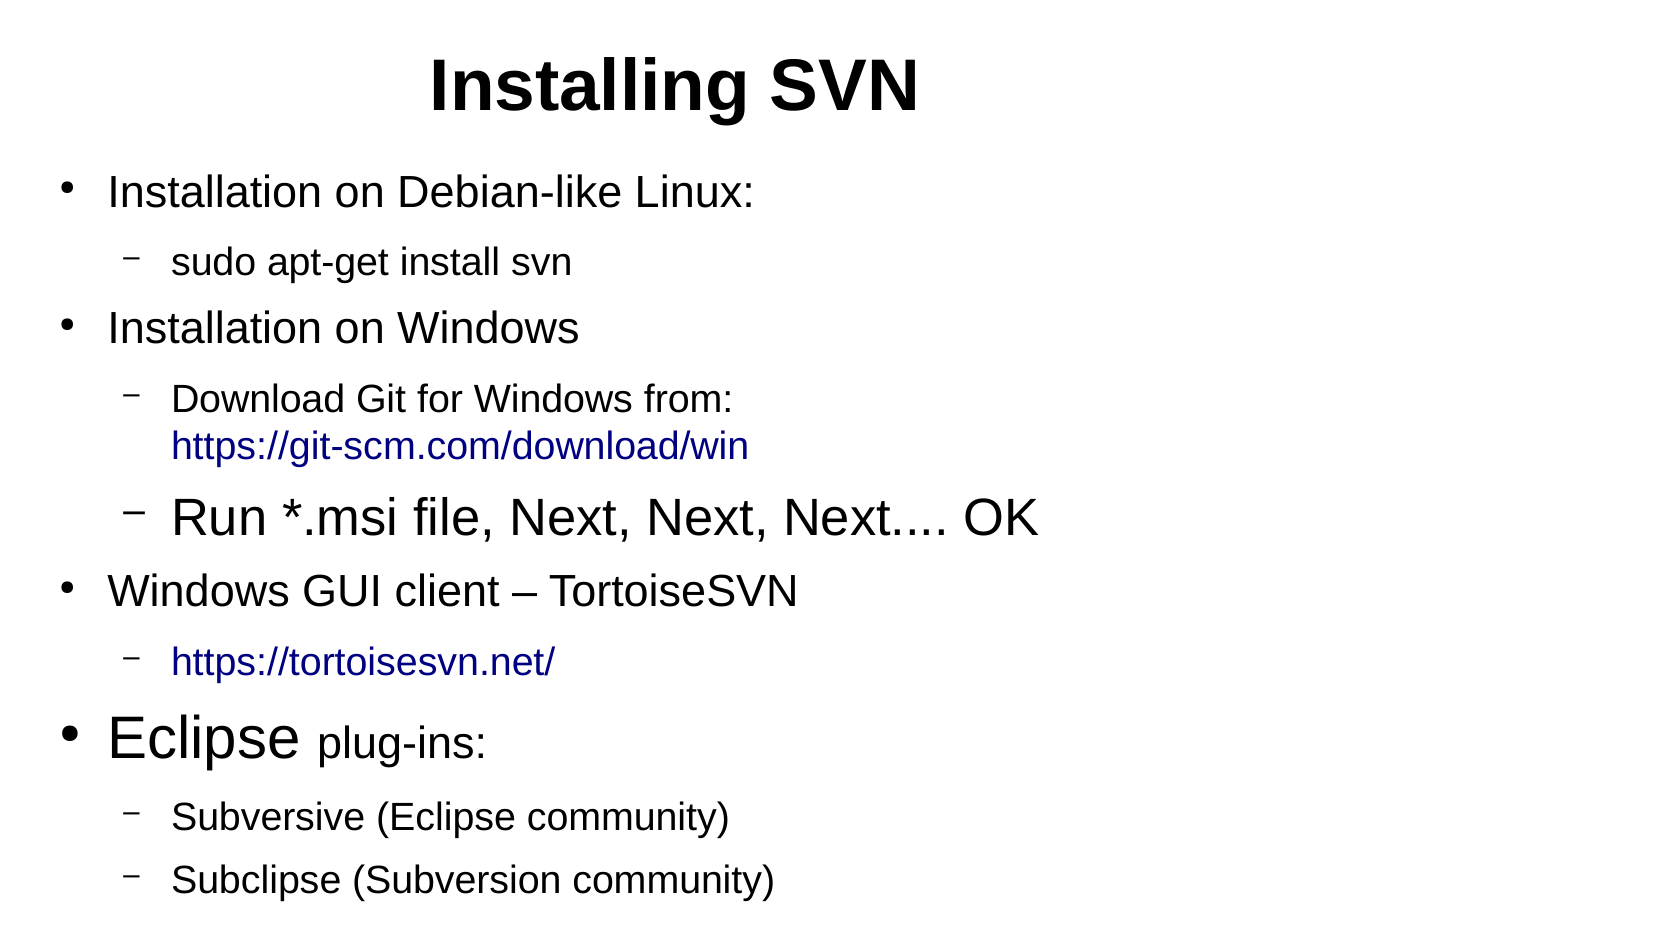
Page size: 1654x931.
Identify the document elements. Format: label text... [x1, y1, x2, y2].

title Installing SVN [25, 5, 1325, 157]
list Installation on Debian-like Linux: sudo apt-get install svn Installation on Windows Download Git for Windows from: https://git-scm.com/download/win Run *.msi file, Next, Next, Next.... OK Windows GUI client – TortoiseSVN https://tortoisesvn.net/ Eclipse plug-ins: Subversive (Eclipse community) Subclipse (Subversion community) [25, 156, 1628, 912]
